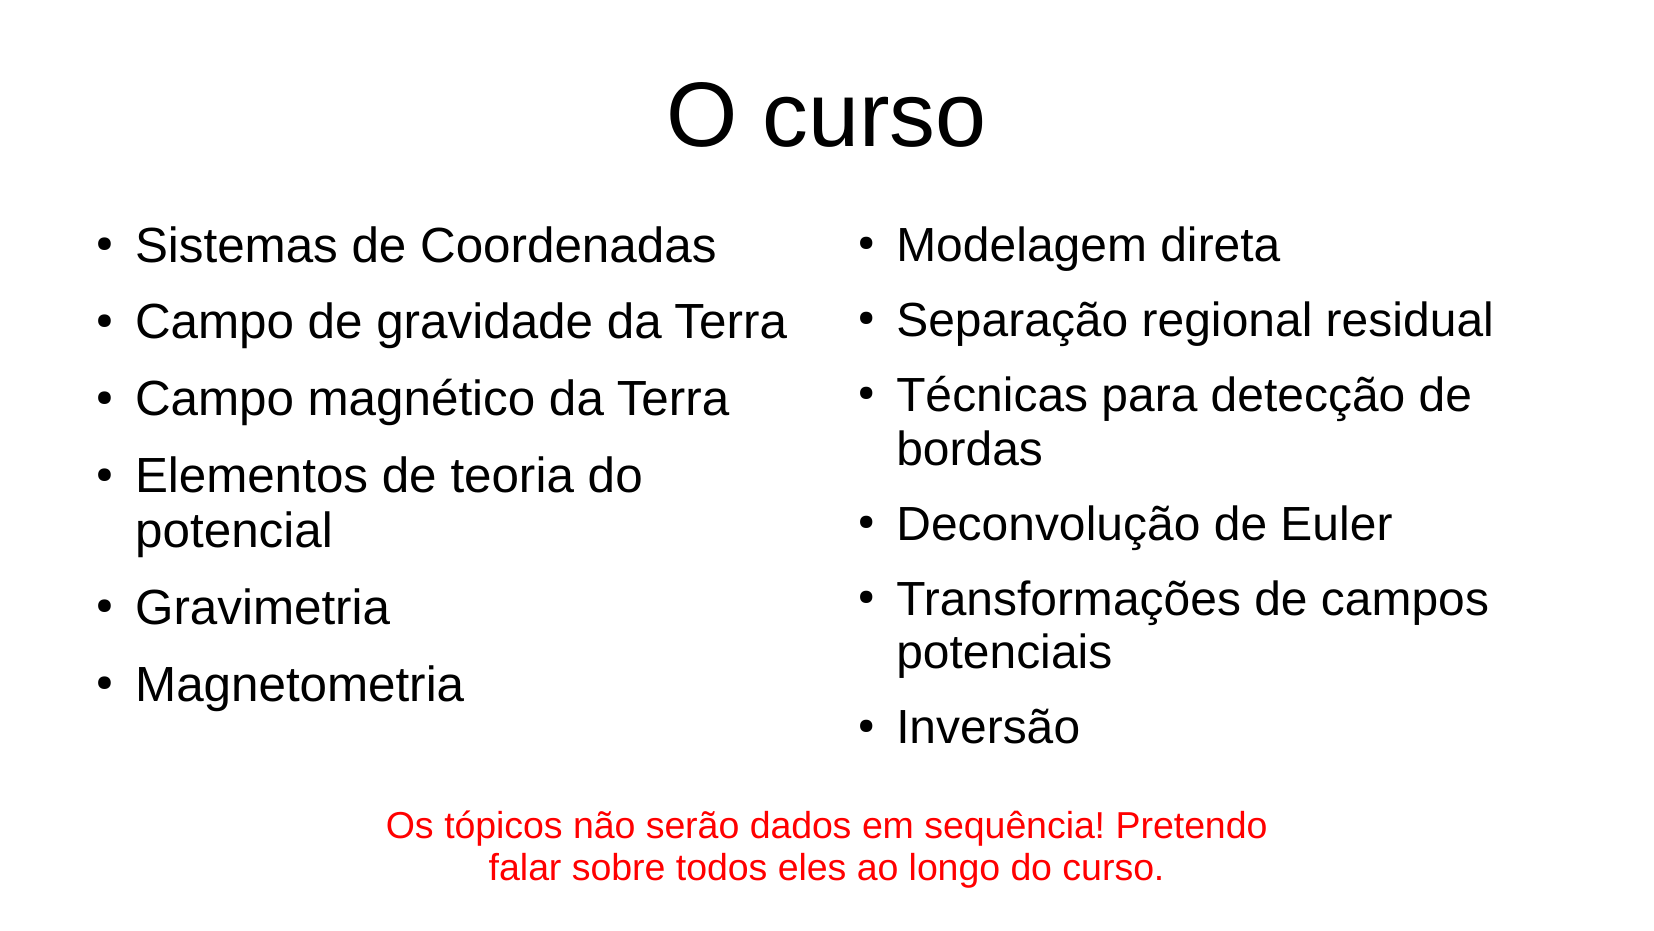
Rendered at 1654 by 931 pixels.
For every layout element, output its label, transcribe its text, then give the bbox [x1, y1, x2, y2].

text_box Os tópicos não serão dados em sequência! Pretendo falar sobre todos eles ao longo do curso. [369, 797, 1285, 922]
title O curso [82, 37, 1571, 193]
list Modelagem direta Separação regional residual Técnicas para detecção de bordas Deconvolução de Euler Transformações de campos potenciais Inversão [845, 217, 1572, 758]
list Sistemas de Coordenadas Campo de gravidade da Terra Campo magnético da Terra Elementos de teoria do potencial Gravimetria Magnetometria [82, 217, 809, 758]
